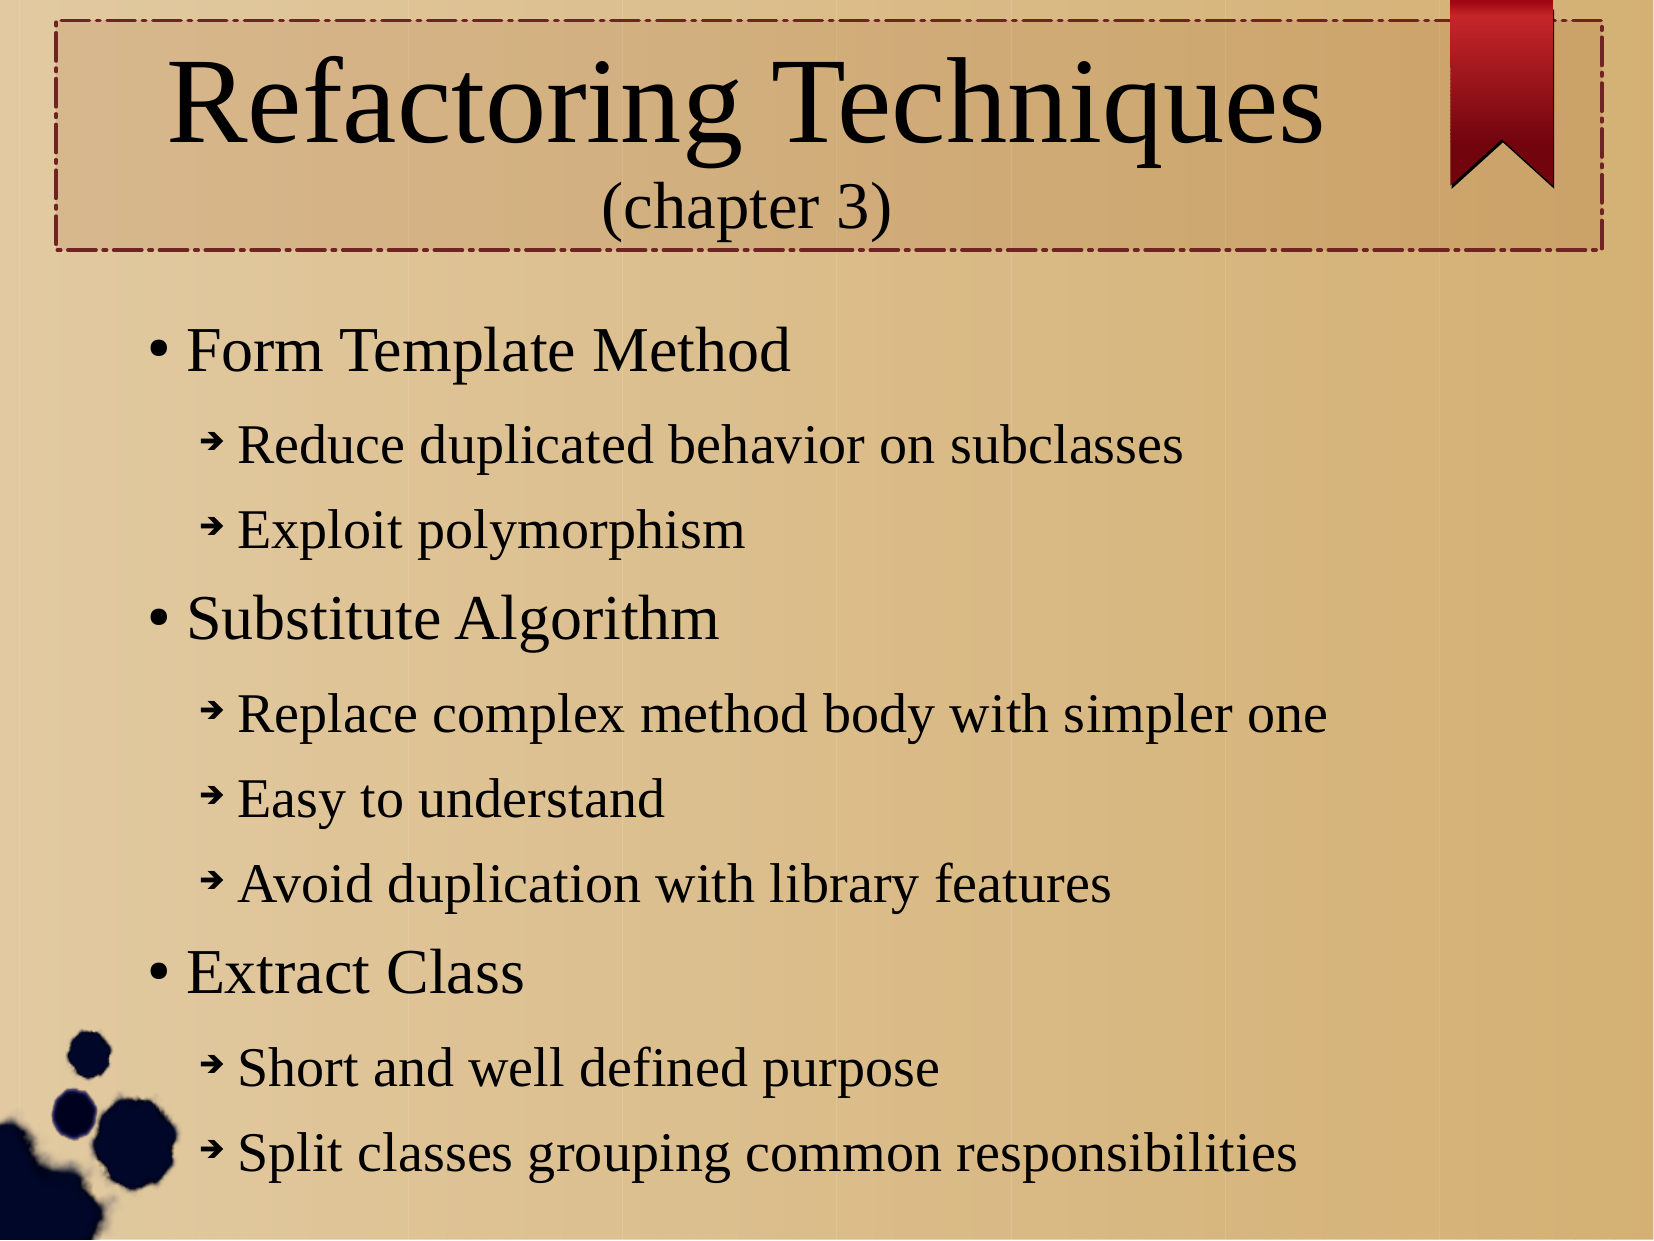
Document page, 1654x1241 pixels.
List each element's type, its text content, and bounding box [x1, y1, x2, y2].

title Refactoring Techniques (chapter 3) [82, 33, 1412, 243]
list Form Template Method Reduce duplicated behavior on subclasses Exploit polymorphism Substitute Algorithm Replace complex method body with simpler one Easy to understand Avoid duplication with library features Extract Class Short and well defined purpose Split classes grouping common responsibilities [135, 314, 1561, 1186]
